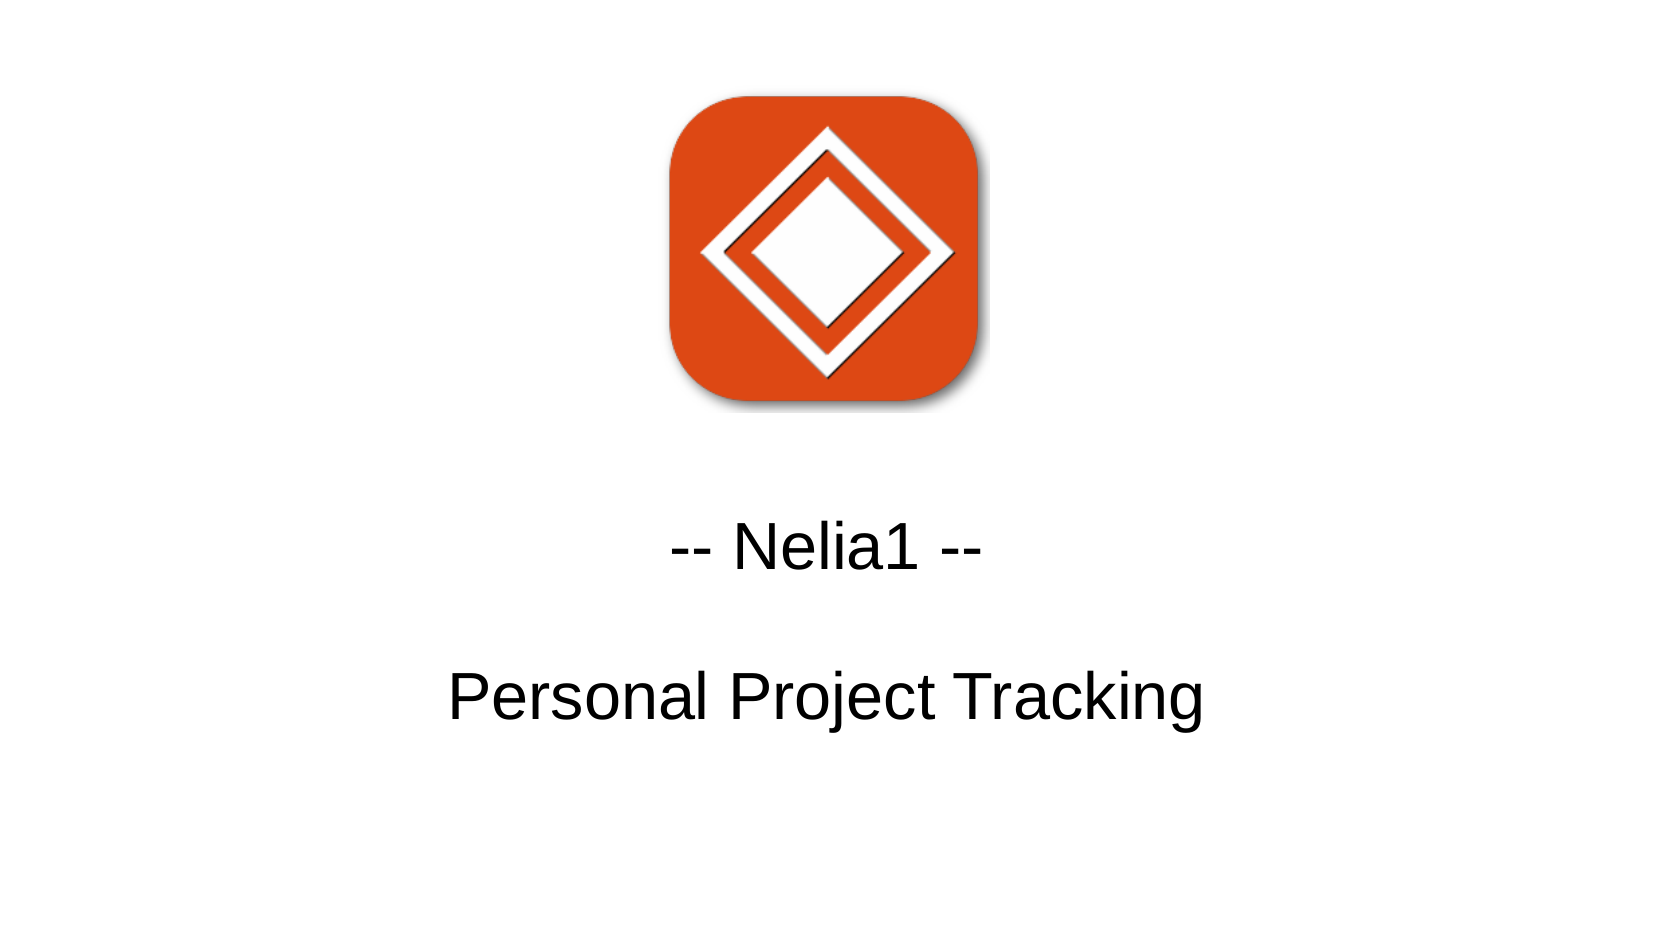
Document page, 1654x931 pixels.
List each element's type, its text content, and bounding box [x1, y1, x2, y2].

picture [655, 82, 990, 413]
subtitle -- Nelia1 -- Personal Project Tracking [82, 37, 1571, 757]
